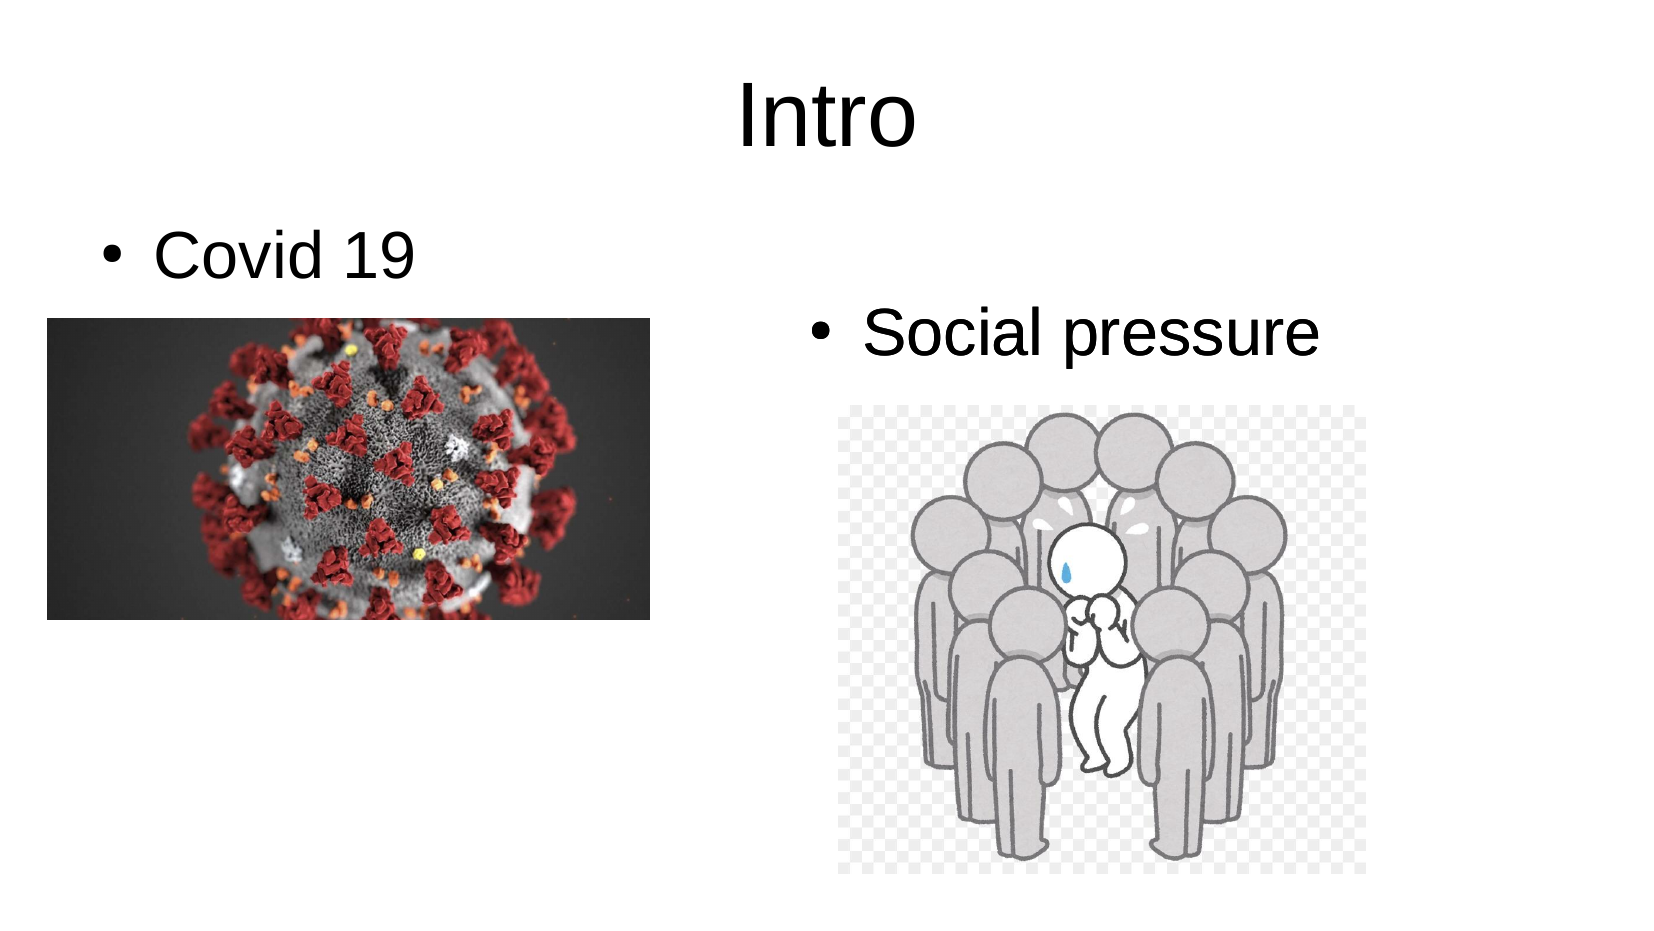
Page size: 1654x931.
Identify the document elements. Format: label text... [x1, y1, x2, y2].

picture [47, 318, 650, 620]
title Intro [82, 37, 1571, 193]
picture [838, 835, 1366, 875]
list Covid 19 [82, 217, 1571, 758]
list Social pressure [791, 295, 1501, 835]
